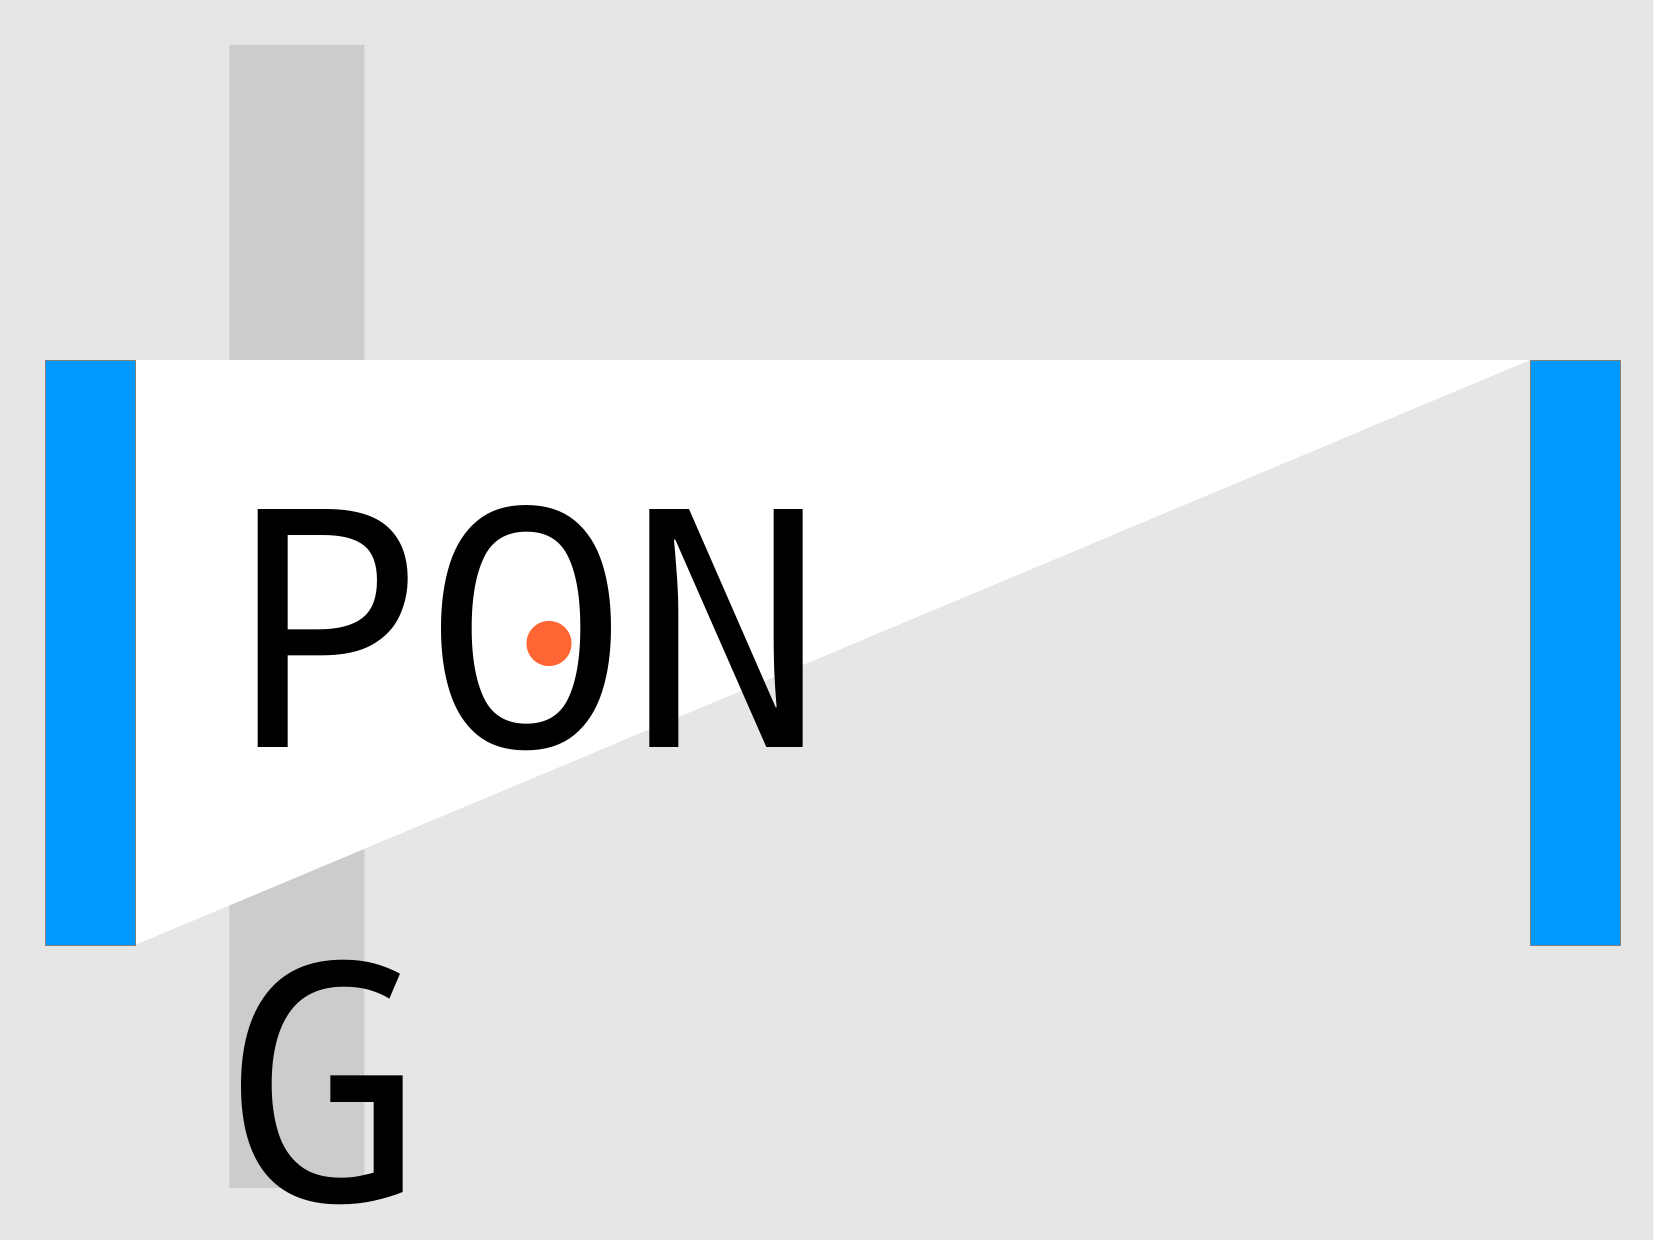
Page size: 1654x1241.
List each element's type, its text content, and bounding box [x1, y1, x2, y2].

text_box [493, 711, 559, 724]
text_box [45, 44, 1621, 1188]
text_box PONG [211, 383, 1013, 711]
text_box [272, 987, 365, 1178]
text_box [678, 711, 694, 718]
